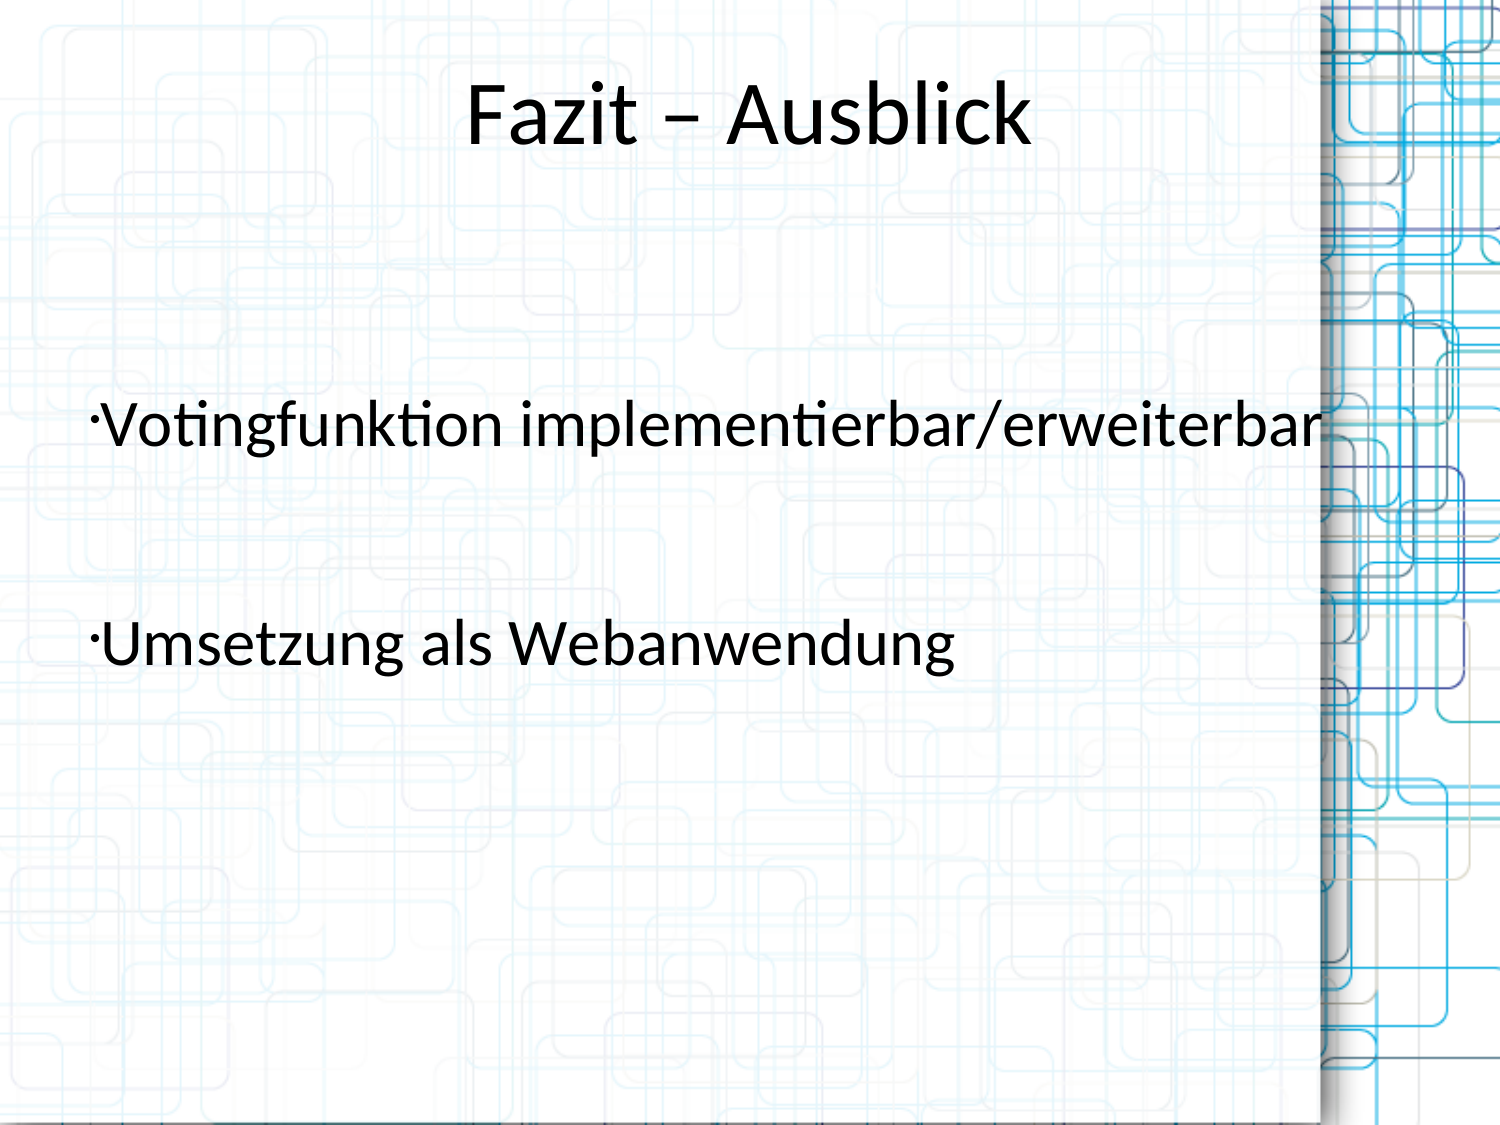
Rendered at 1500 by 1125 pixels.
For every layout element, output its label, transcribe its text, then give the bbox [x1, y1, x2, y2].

title Fazit – Ausblick [75, 45, 1425, 233]
list Votingfunktion implementierbar/erweiterbar Umsetzung als Webanwendung [75, 262, 1425, 1005]
